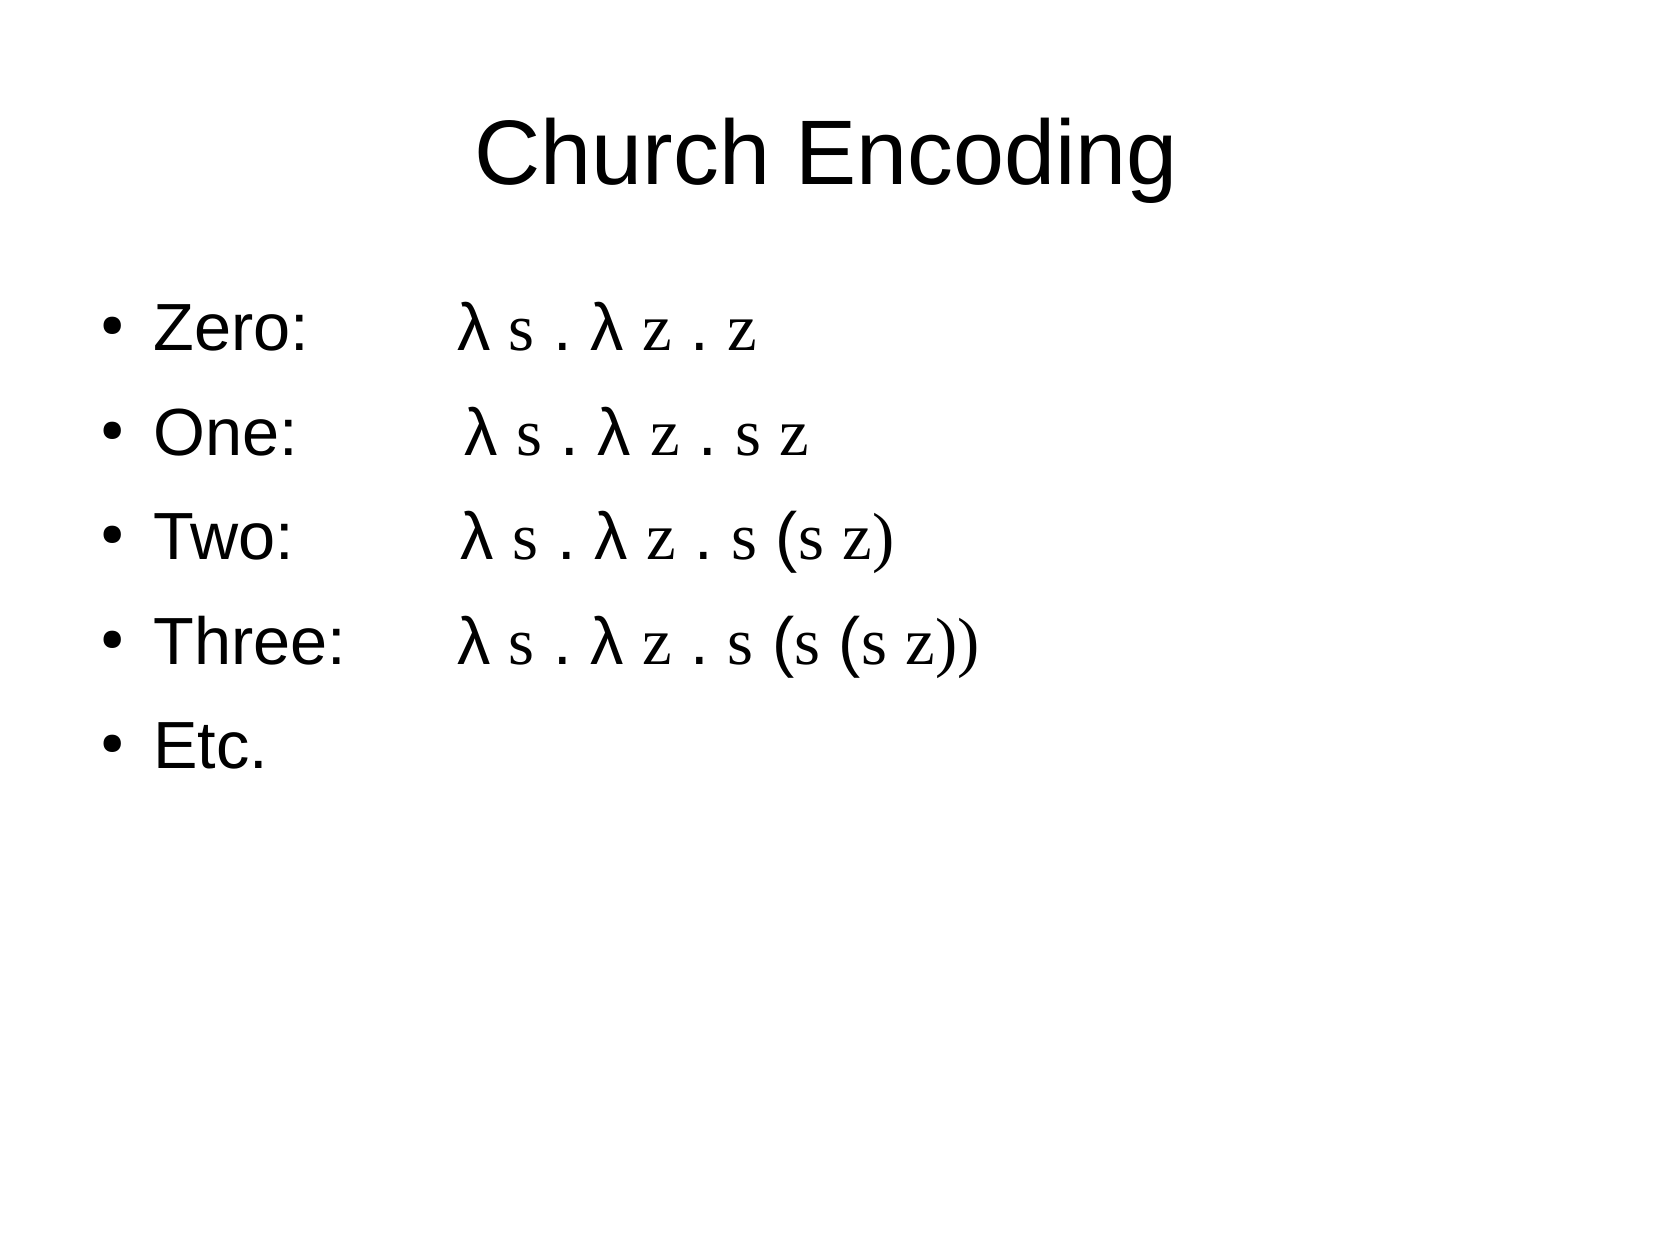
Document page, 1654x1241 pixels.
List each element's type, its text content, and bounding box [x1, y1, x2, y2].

list Zero: λ s . λ z . z One: λ s . λ z . s z Two: λ s . λ z . s (s z) Three: λ s . λ z . s (s (s z)) Etc. [82, 290, 1571, 1010]
title Church Encoding [82, 49, 1571, 257]
